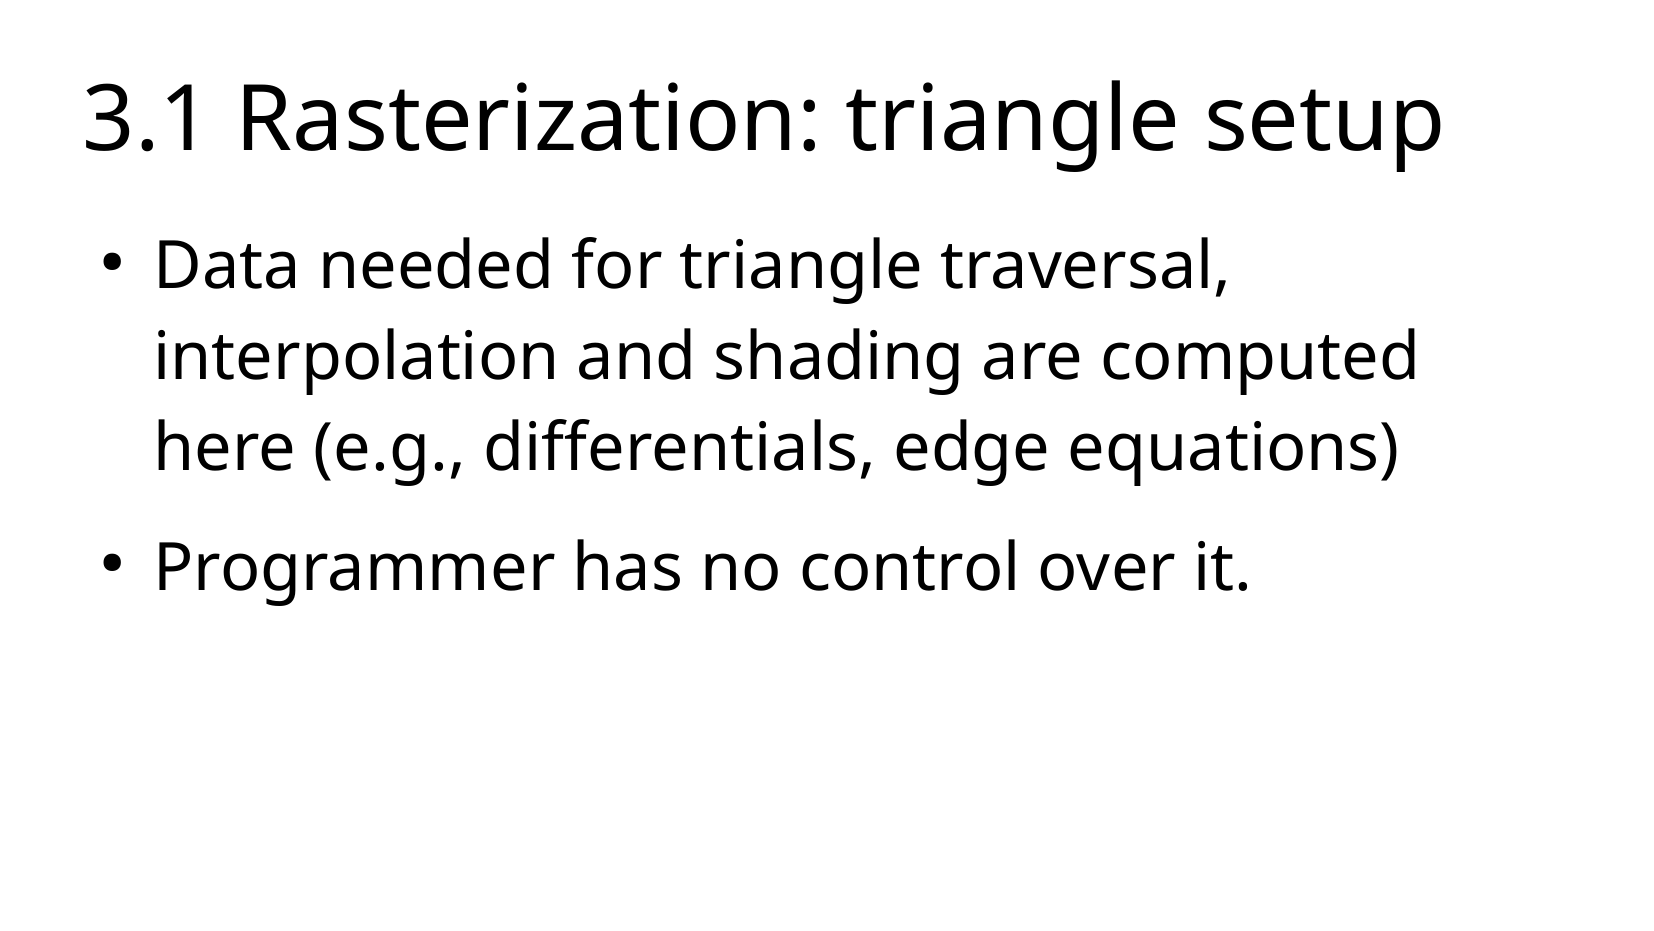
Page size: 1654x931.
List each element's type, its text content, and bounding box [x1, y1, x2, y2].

title 3.1 Rasterization: triangle setup [82, 37, 1571, 193]
list Data needed for triangle traversal, interpolation and shading are computed here (e.g., differentials, edge equations) Programmer has no control over it. [82, 217, 1571, 758]
